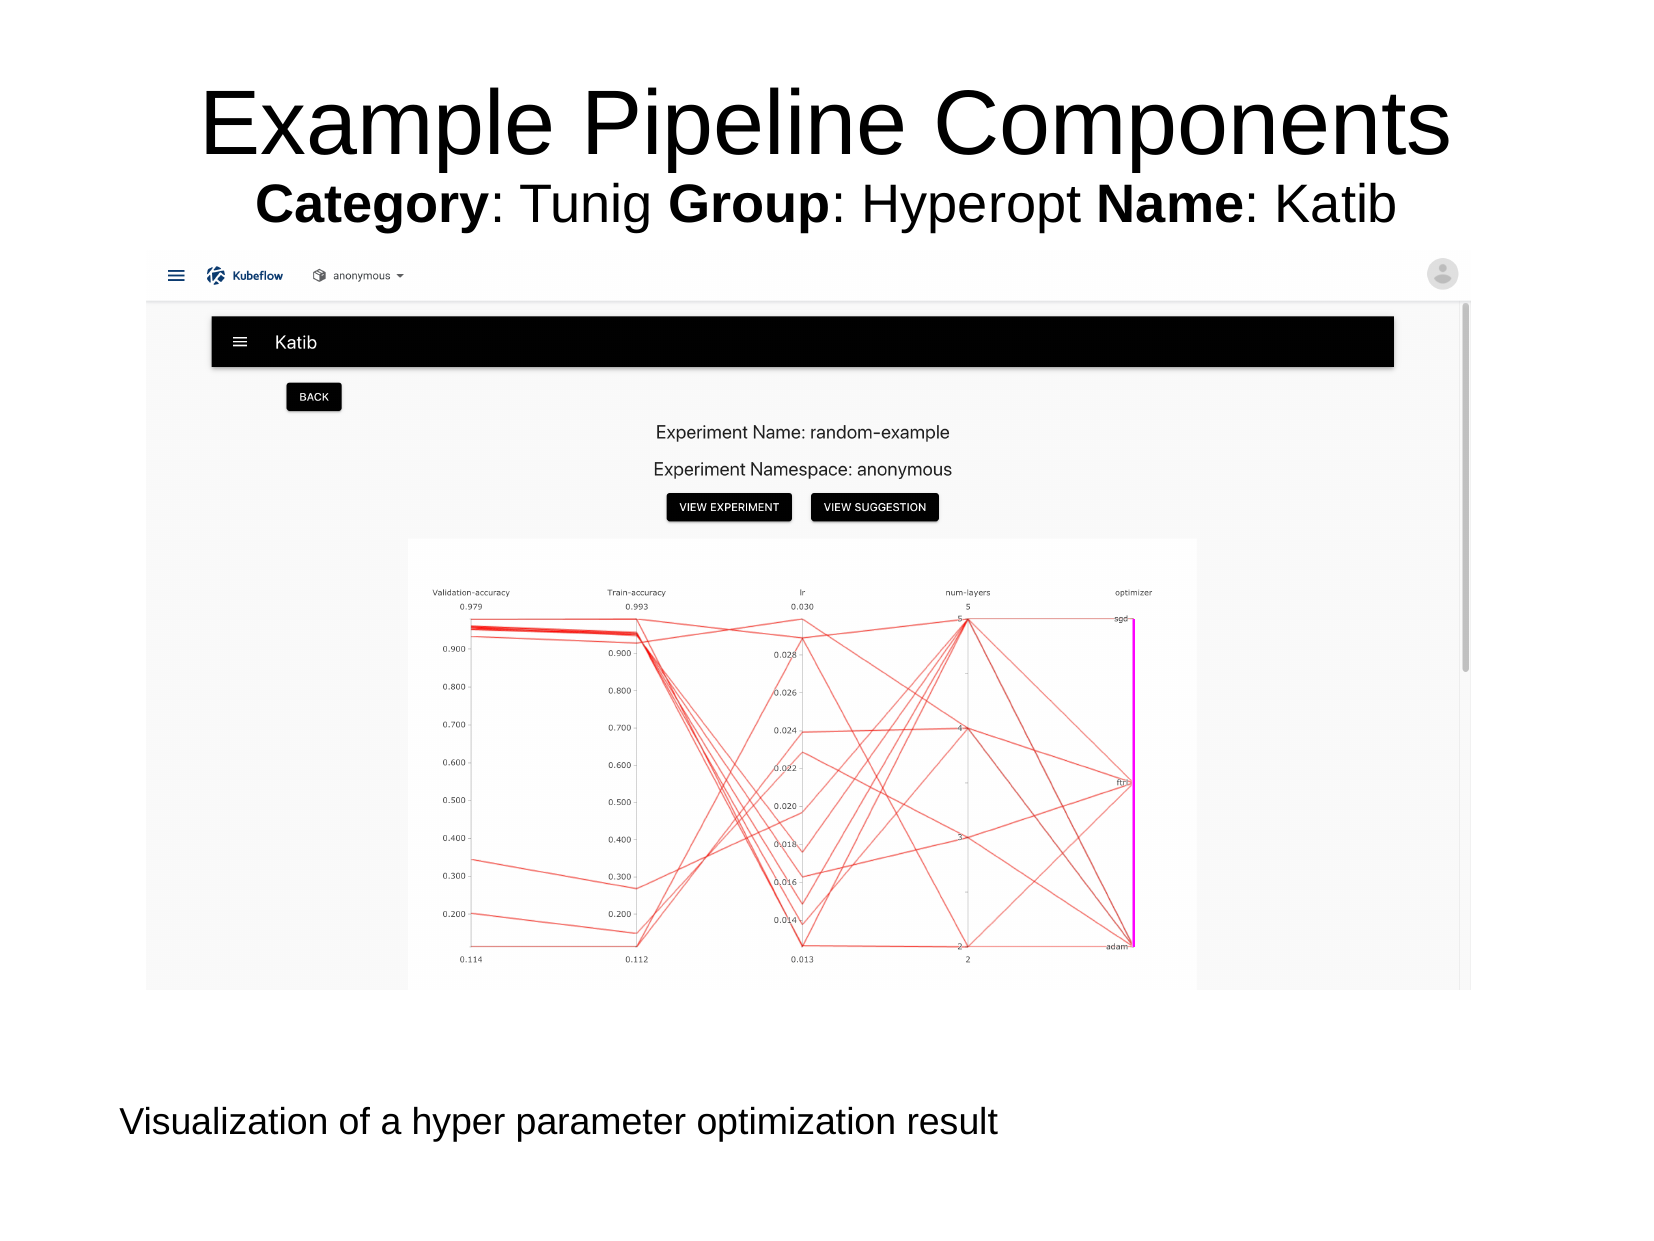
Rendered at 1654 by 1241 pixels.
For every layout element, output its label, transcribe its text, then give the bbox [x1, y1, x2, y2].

picture [146, 250, 1471, 991]
title Example Pipeline Components Category: Tunig Group: Hyperopt Name: Katib [82, 49, 1571, 257]
text_box Visualization of a hyper parameter optimization result [104, 1092, 1570, 1150]
